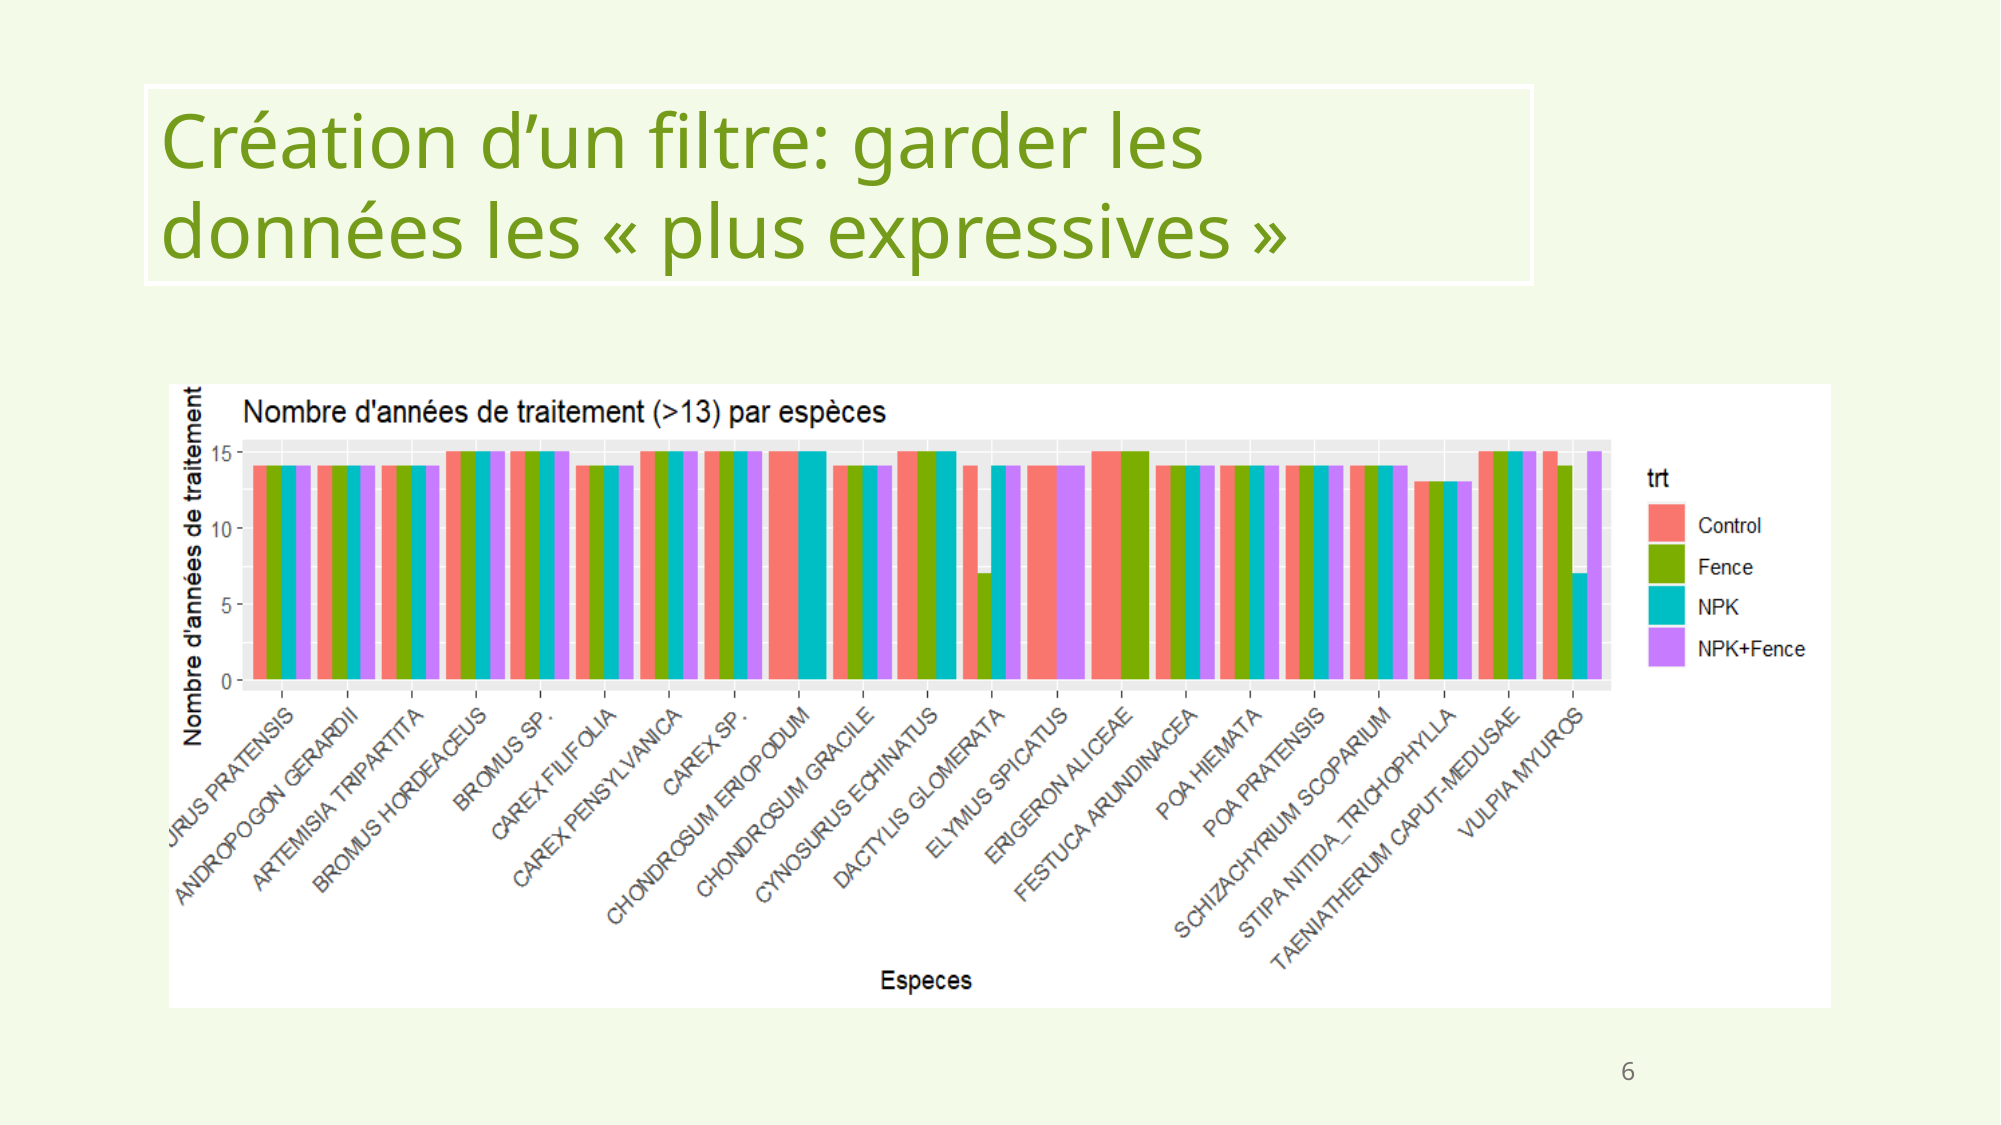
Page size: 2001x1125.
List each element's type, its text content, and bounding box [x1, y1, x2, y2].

picture [169, 384, 1831, 1008]
text_box [1606, 1042, 1863, 1103]
text_box Création d’un filtre: garder les données les « plus expressives » [145, 86, 1533, 284]
